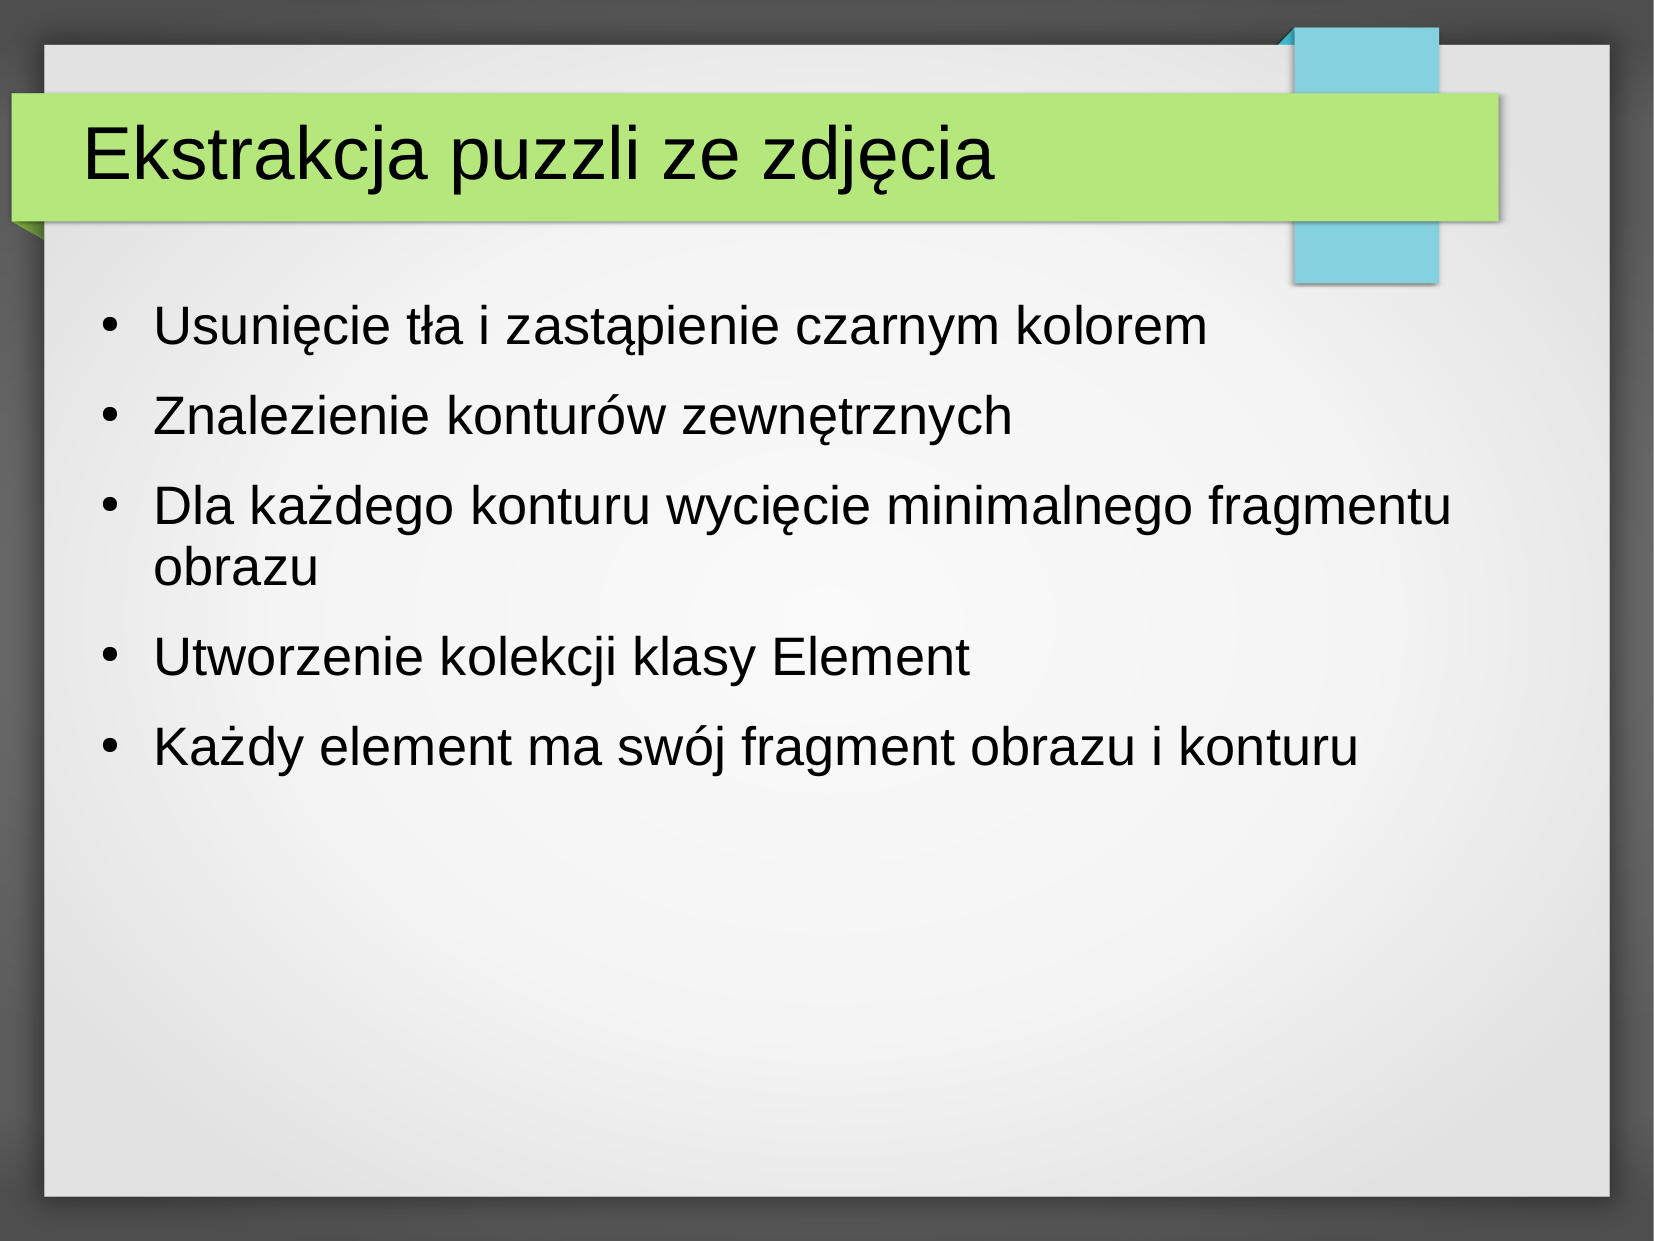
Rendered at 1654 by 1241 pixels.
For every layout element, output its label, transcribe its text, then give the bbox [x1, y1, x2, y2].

title Ekstrakcja puzzli ze zdjęcia [82, 94, 1264, 213]
list Usunięcie tła i zastąpienie czarnym kolorem Znalezienie konturów zewnętrznych Dla każdego konturu wycięcie minimalnego fragmentu obrazu Utworzenie kolekcji klasy Element Każdy element ma swój fragment obrazu i konturu [82, 295, 1571, 1015]
picture [0, 0, 1654, 1241]
